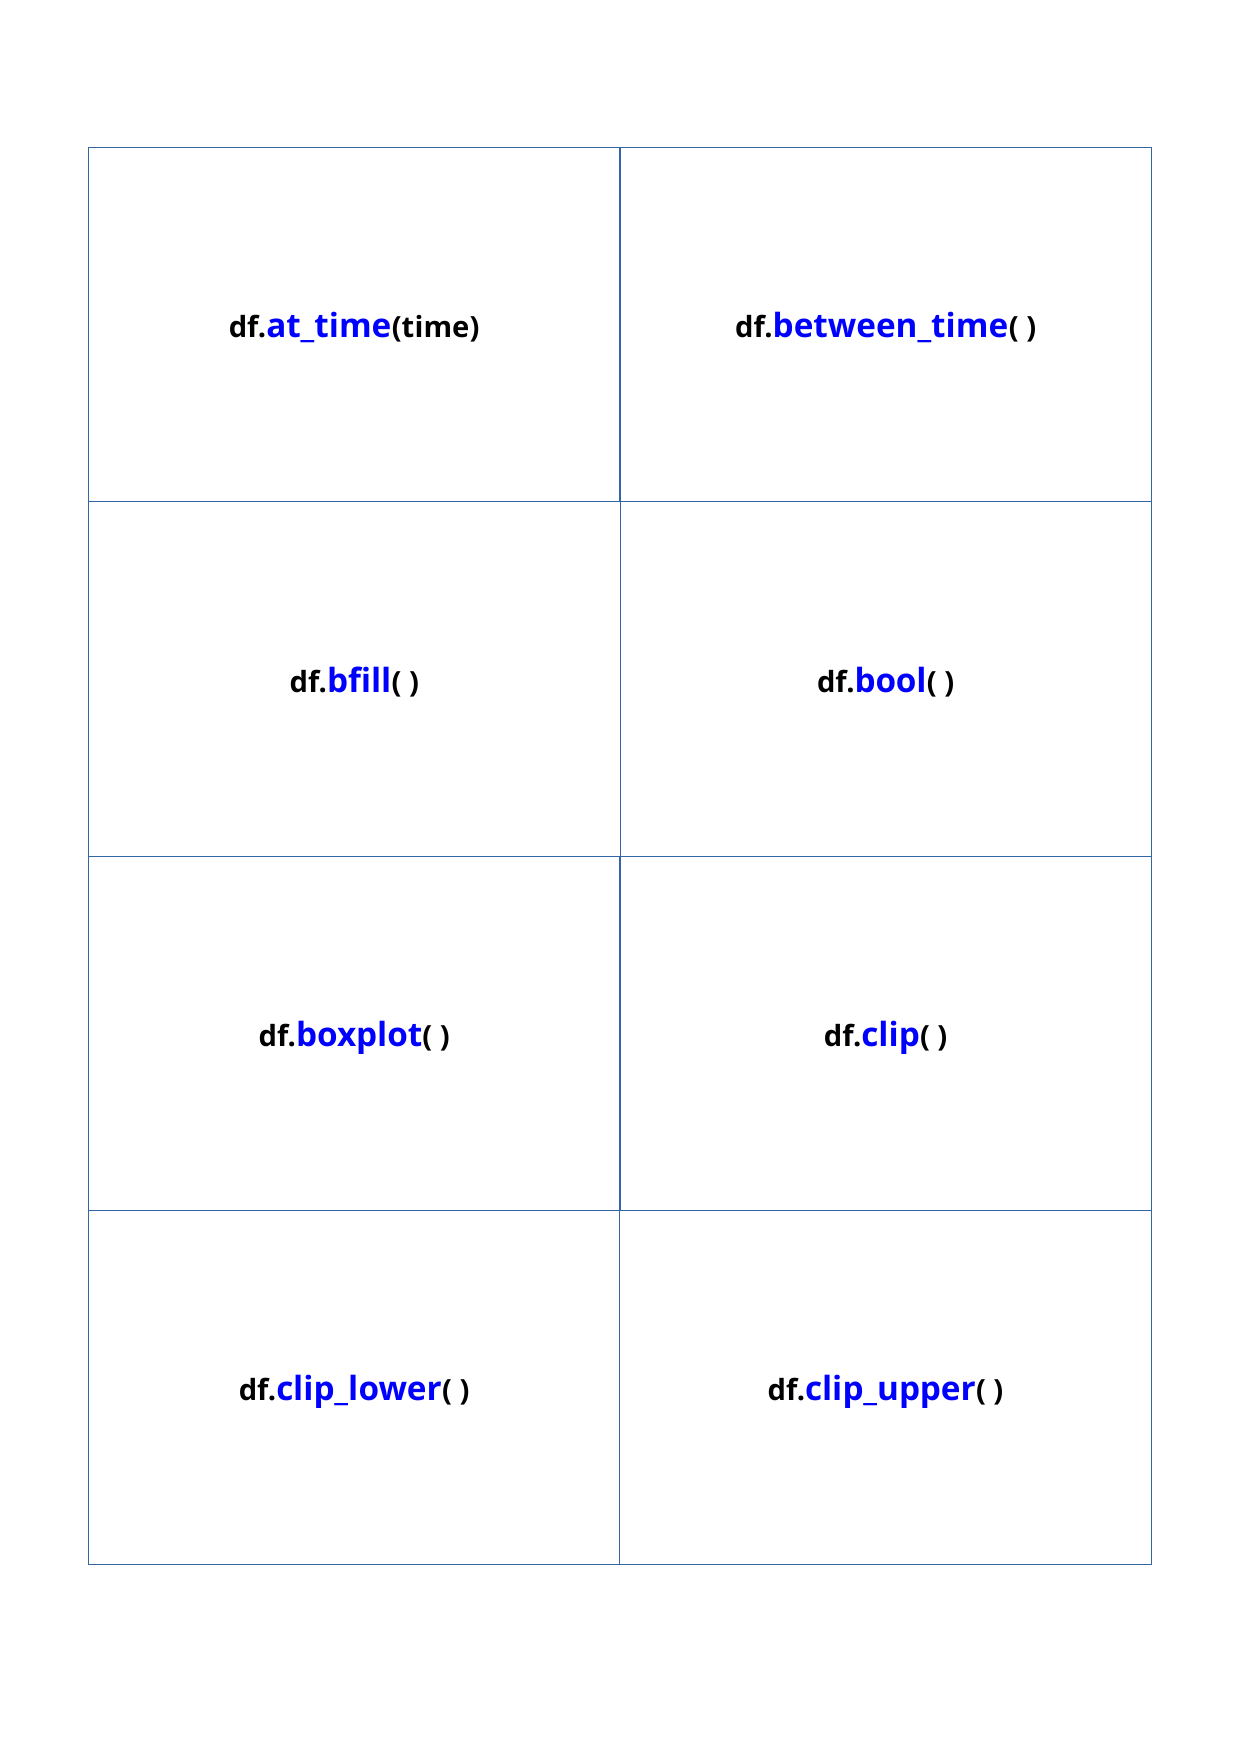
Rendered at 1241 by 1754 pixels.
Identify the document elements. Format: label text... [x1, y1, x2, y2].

text_box df.at_time(time) [88, 147, 620, 501]
text_box df.clip( ) [620, 856, 1152, 1210]
text_box df.between_time( ) [620, 147, 1152, 501]
text_box df.clip_lower( ) [88, 1210, 619, 1565]
text_box df.clip_upper( ) [619, 1210, 1152, 1565]
text_box df.bool( ) [620, 501, 1152, 856]
text_box df.bfill( ) [88, 501, 620, 856]
text_box df.boxplot( ) [88, 856, 620, 1210]
